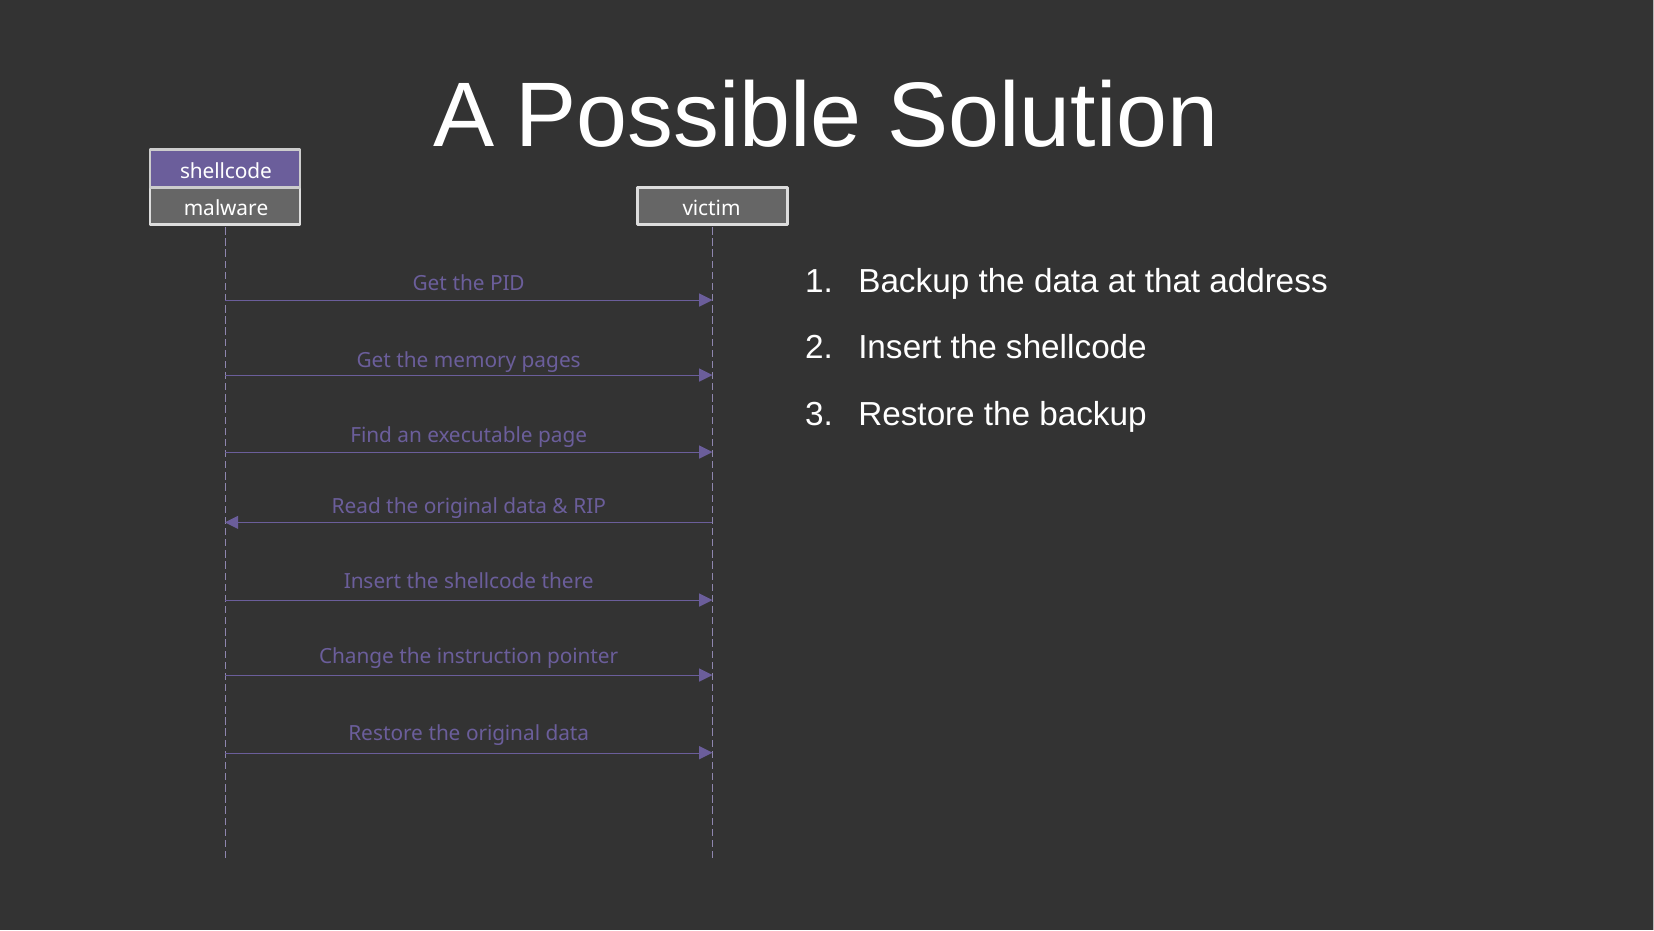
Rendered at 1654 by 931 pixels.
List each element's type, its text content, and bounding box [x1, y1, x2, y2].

text_box Restore the original data [300, 712, 638, 753]
text_box Read the original data & RIP [300, 484, 638, 526]
text_box shellcode [169, 150, 283, 191]
title A Possible Solution [82, 37, 1571, 193]
text_box [150, 149, 301, 225]
text_box [637, 187, 655, 225]
text_box Change the instruction pointer [300, 634, 638, 676]
text_box victim [655, 187, 768, 228]
text_box Get the PID [300, 262, 638, 303]
list Backup the data at that address Insert the shellcode Restore the backup [787, 262, 1613, 901]
text_box Insert the shellcode there [300, 559, 638, 601]
text_box [768, 187, 788, 225]
text_box malware [169, 191, 283, 228]
text_box Get the memory pages [300, 339, 638, 380]
text_box Find an executable page [300, 414, 638, 455]
